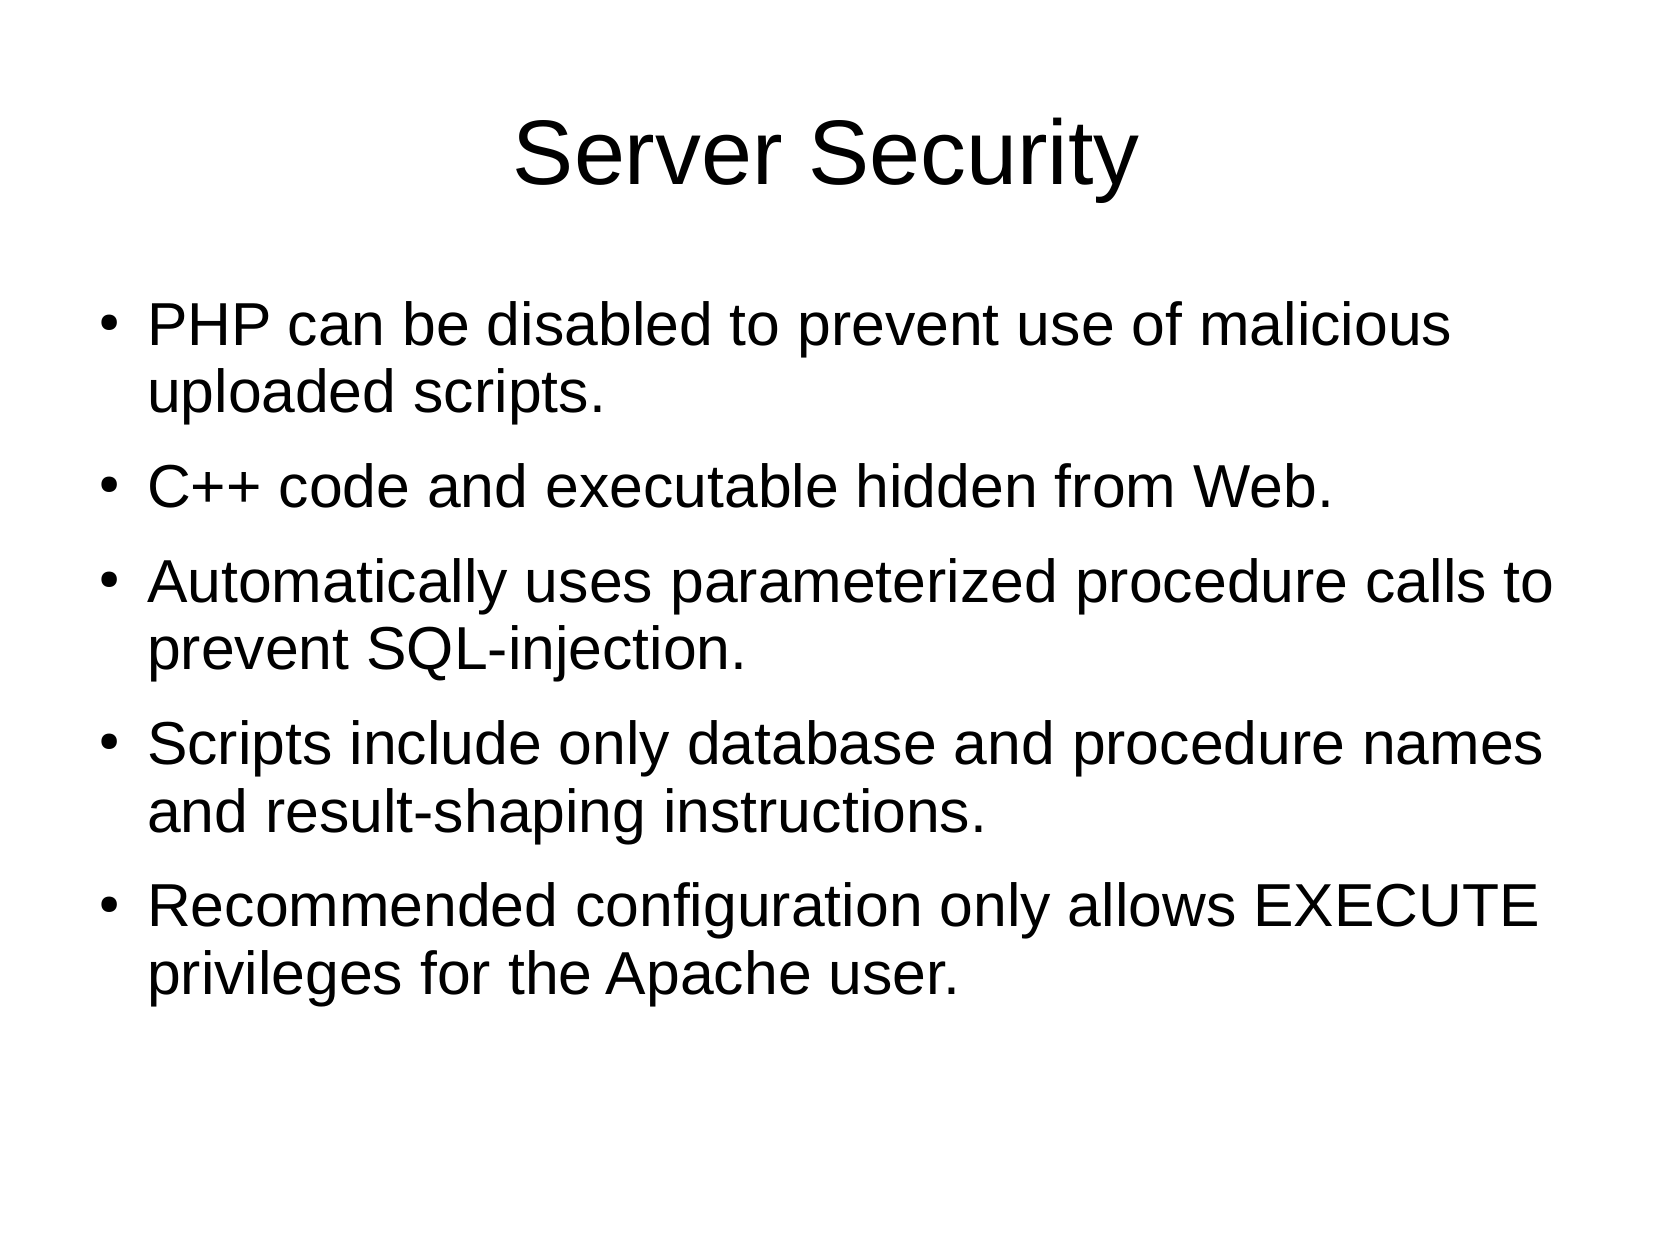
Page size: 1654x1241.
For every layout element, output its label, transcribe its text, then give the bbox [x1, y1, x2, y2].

list PHP can be disabled to prevent use of malicious uploaded scripts. C++ code and executable hidden from Web. Automatically uses parameterized procedure calls to prevent SQL-injection. Scripts include only database and procedure names and result-shaping instructions. Recommended configuration only allows EXECUTE privileges for the Apache user. [82, 290, 1571, 1010]
title Server Security [82, 49, 1571, 257]
